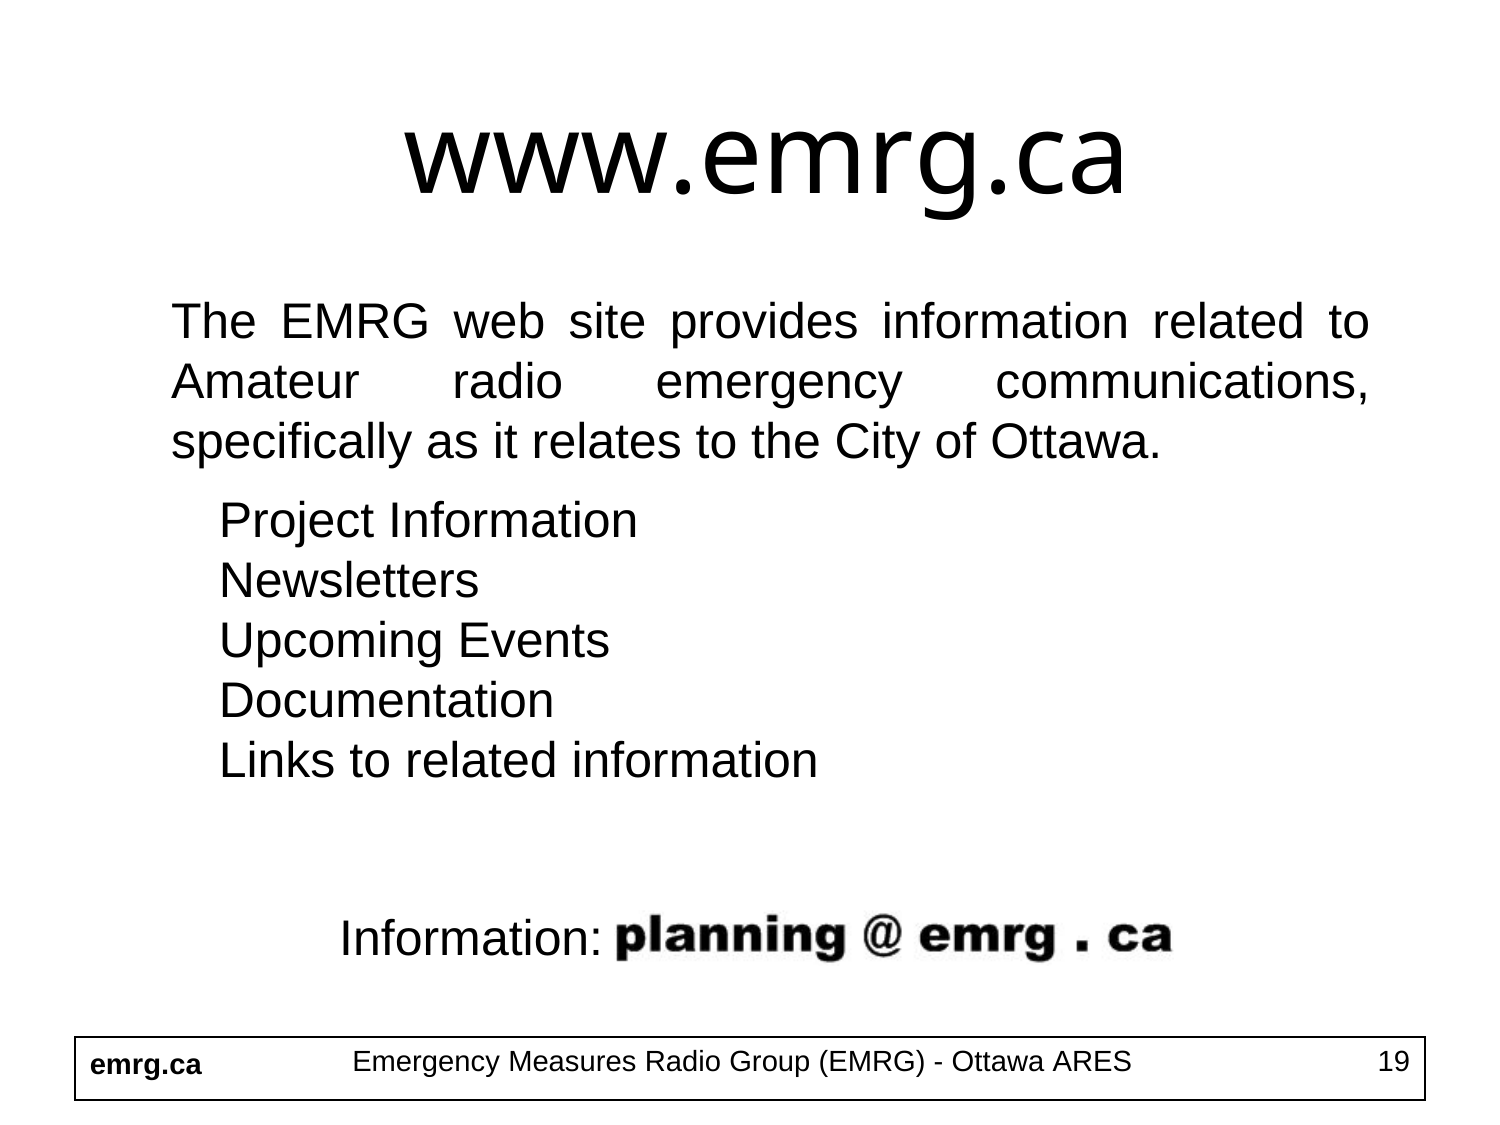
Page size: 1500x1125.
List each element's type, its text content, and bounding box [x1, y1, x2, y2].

text_box Information: [324, 898, 1130, 974]
text_box www.emrg.ca [389, 73, 1147, 225]
picture [614, 898, 1174, 966]
text_box The EMRG web site provides information related to Amateur radio emergency communications, specifically as it relates to the City of Ottawa. Project Information Newsletters Upcoming Events Documentation Links to related information [156, 281, 1386, 796]
